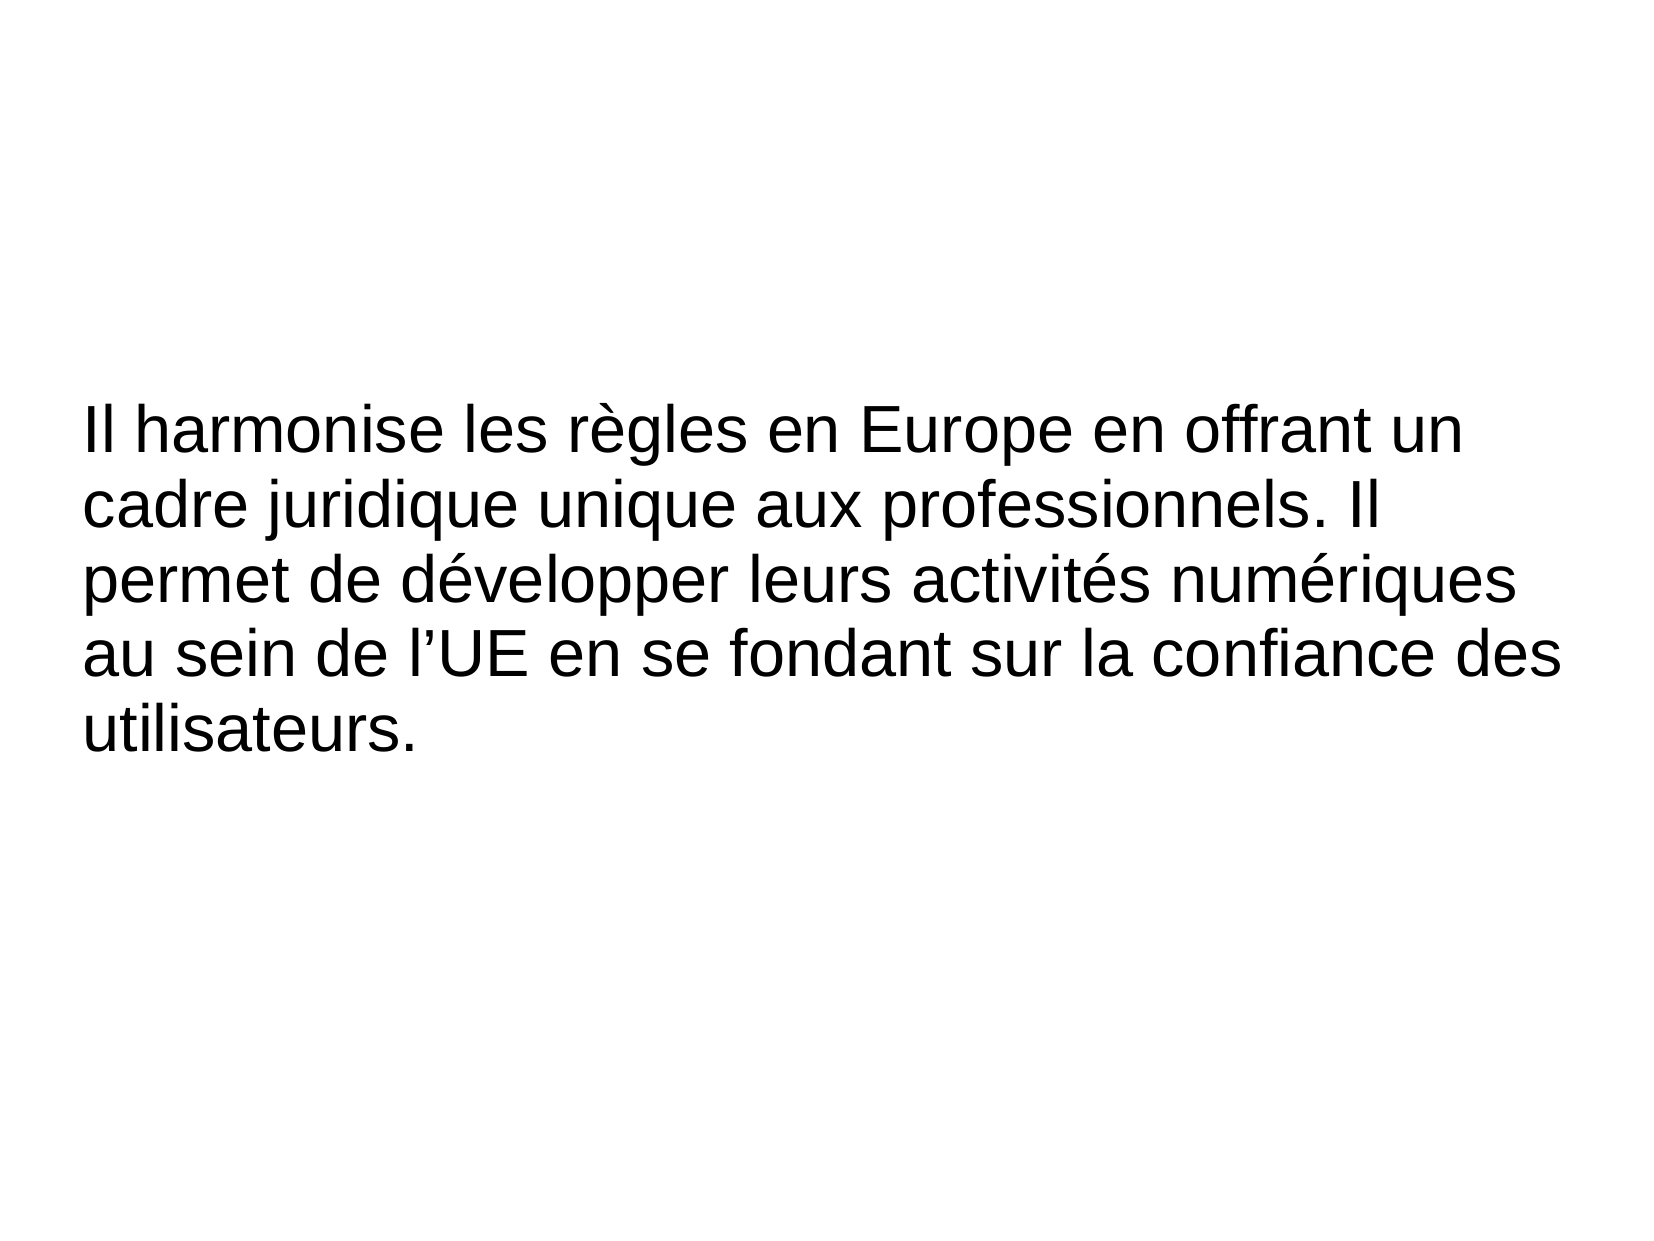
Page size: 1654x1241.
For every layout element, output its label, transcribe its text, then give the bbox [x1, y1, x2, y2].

subtitle Il harmonise les règles en Europe en offrant un cadre juridique unique aux professionnels. Il permet de développer leurs activités numériques au sein de l’UE en se fondant sur la confiance des utilisateurs. [82, 49, 1571, 1109]
